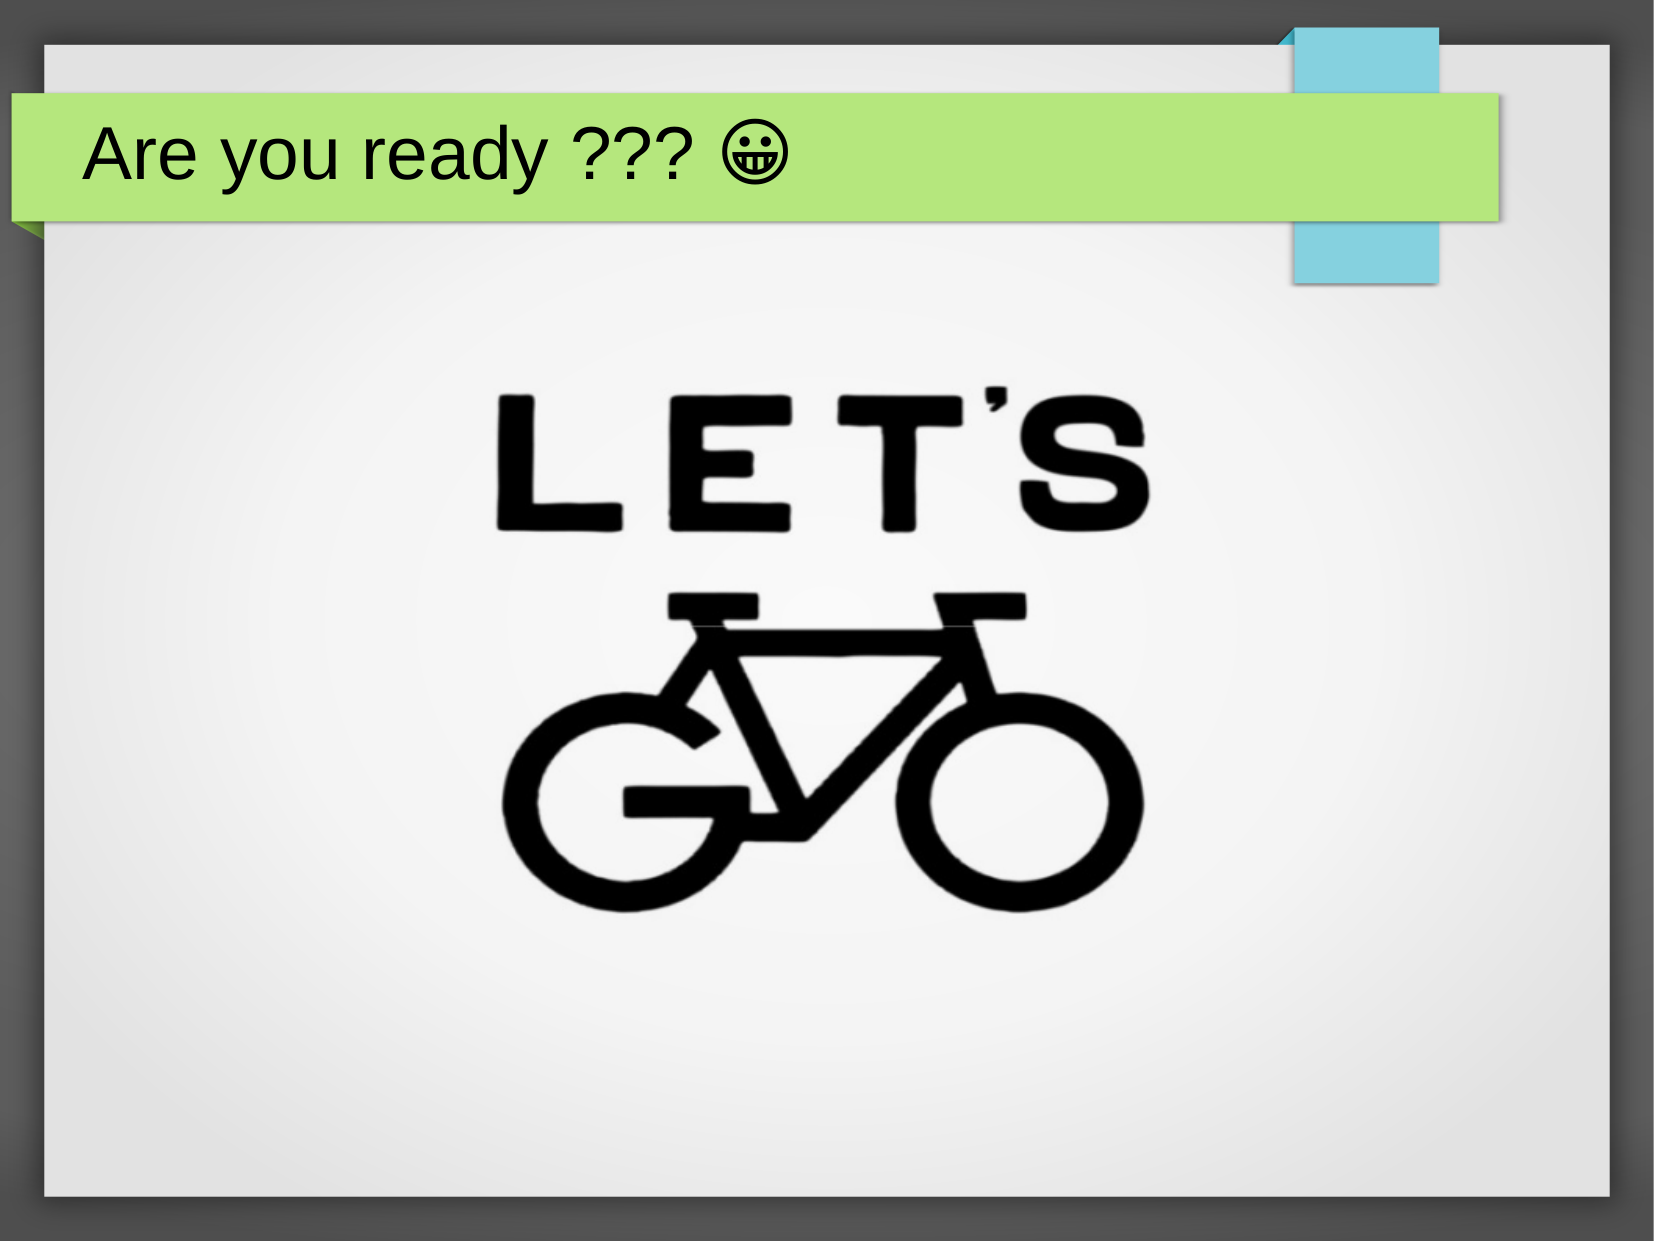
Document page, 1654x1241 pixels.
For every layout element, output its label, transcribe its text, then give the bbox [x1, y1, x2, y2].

title Are you ready ??? 😀 [82, 94, 1264, 213]
picture [0, 0, 1654, 1241]
